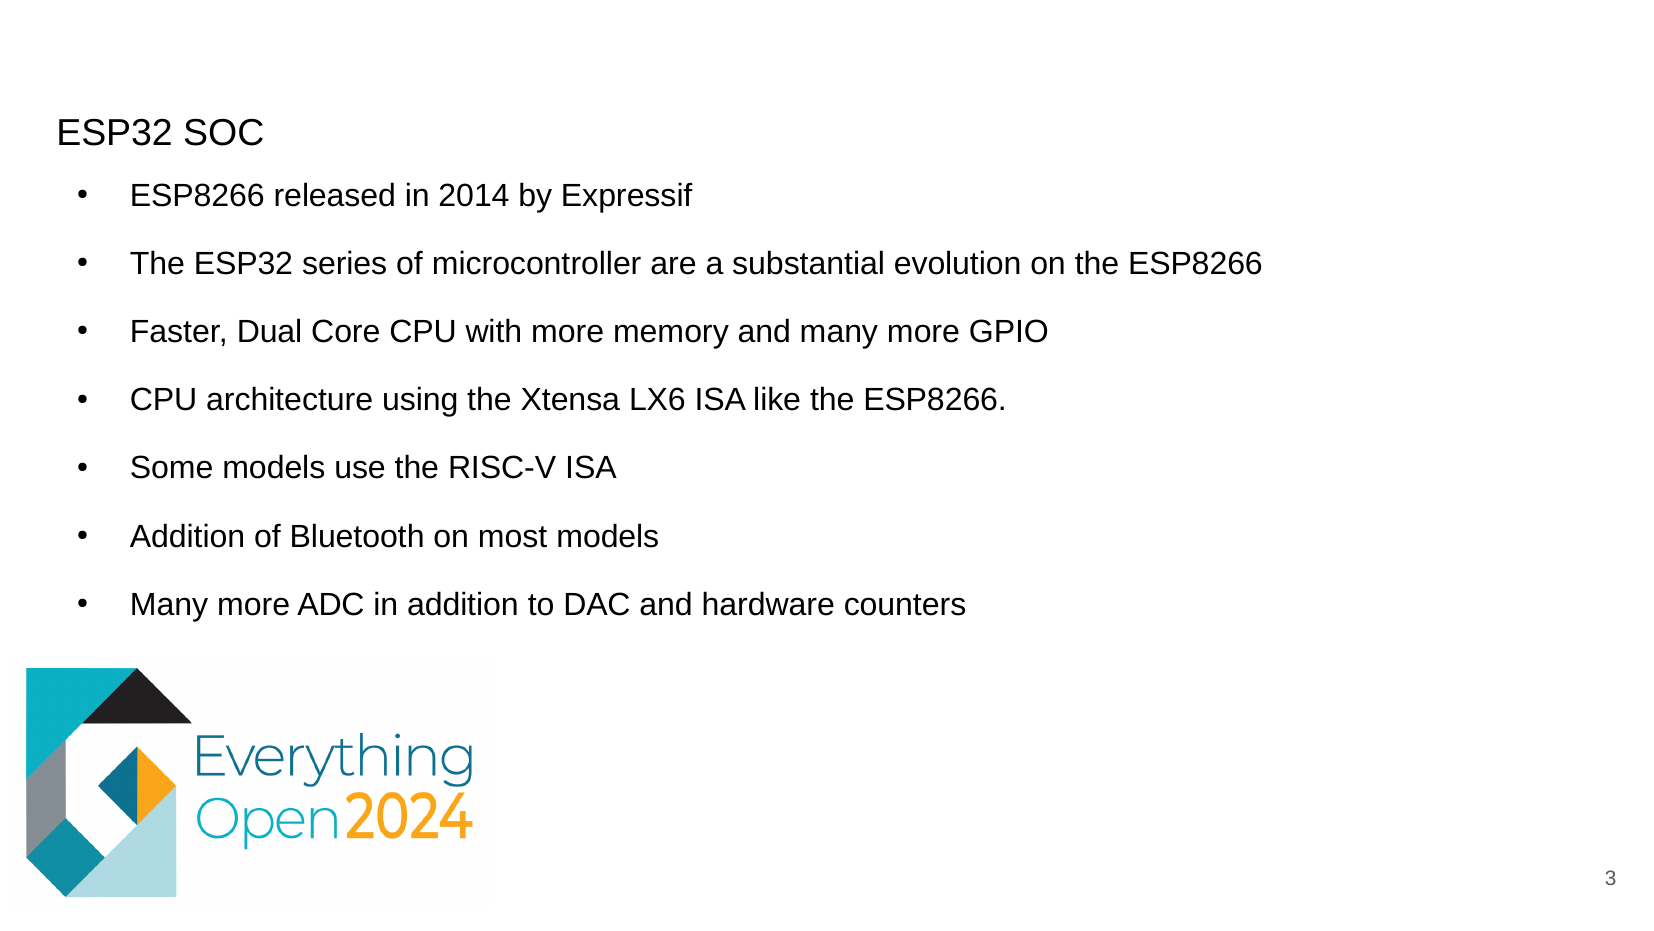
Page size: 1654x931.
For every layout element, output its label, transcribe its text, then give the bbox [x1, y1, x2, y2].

title ESP32 SOC [56, 80, 1598, 184]
picture [8, 655, 492, 907]
list ESP8266 released in 2014 by Expressif The ESP32 series of microcontroller are a substantial evolution on the ESP8266 Faster, Dual Core CPU with more memory and many more GPIO CPU architecture using the Xtensa LX6 ISA like the ESP8266. Some models use the RISC-V ISA Addition of Bluetooth on most models Many more ADC in addition to DAC and hardware counters [59, 177, 1595, 768]
